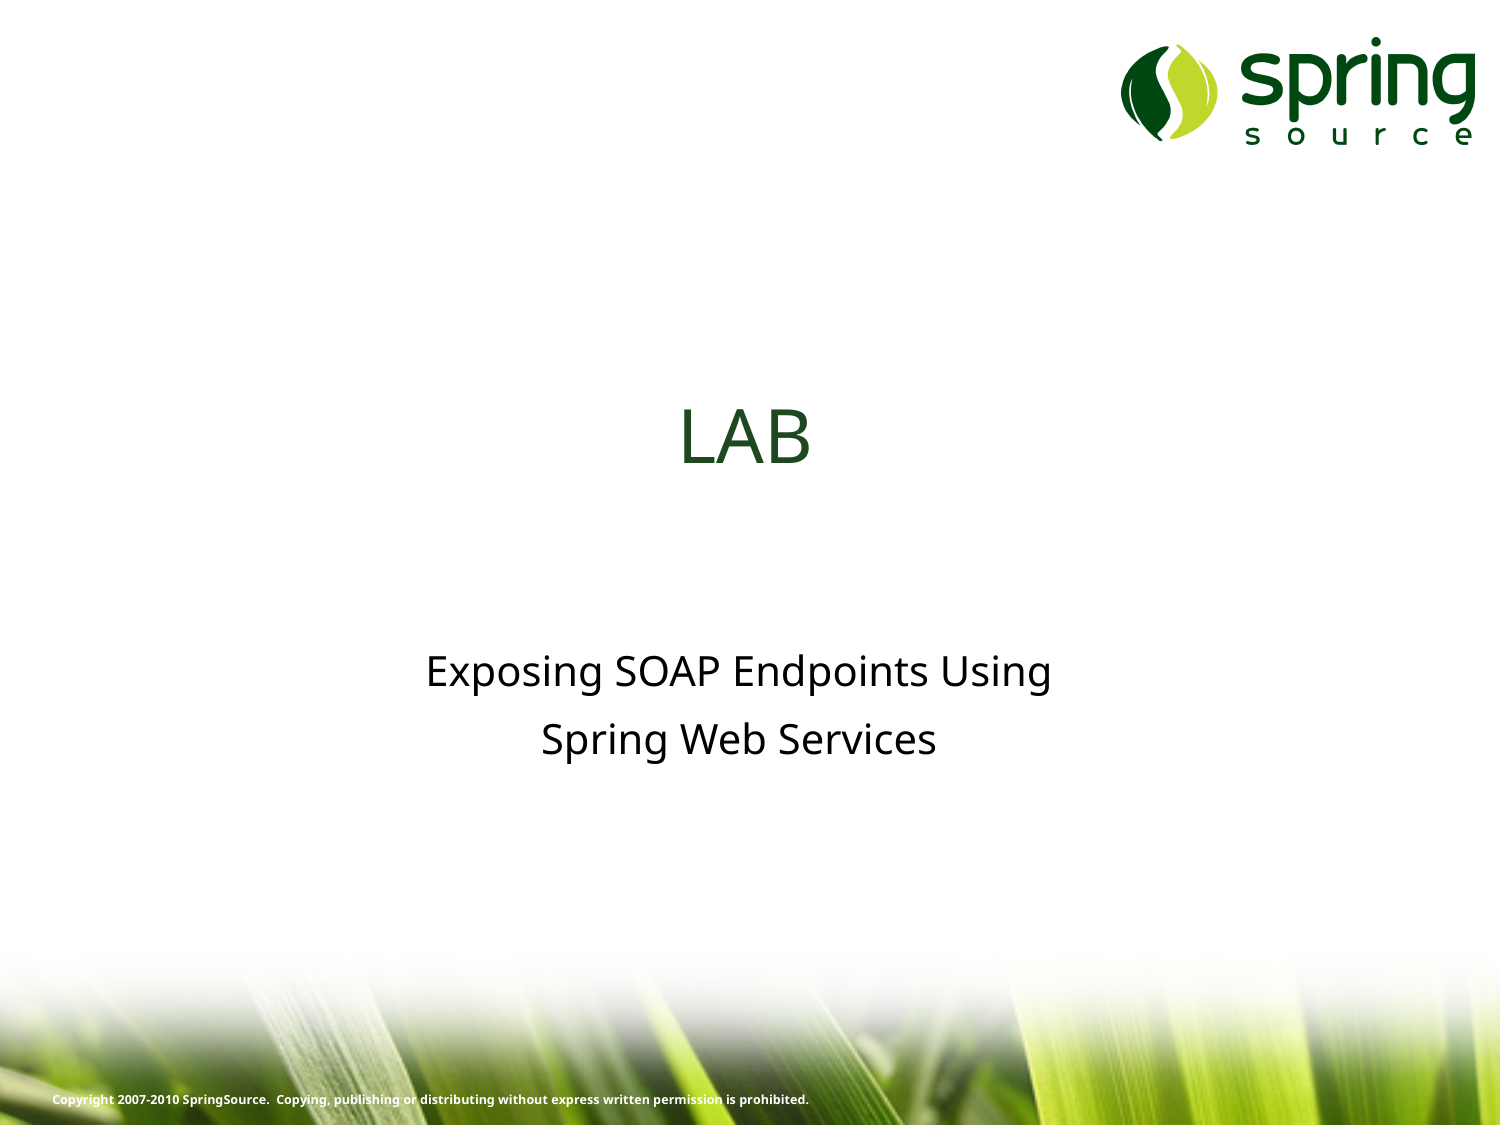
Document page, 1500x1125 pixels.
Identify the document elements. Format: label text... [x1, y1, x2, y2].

subtitle Exposing SOAP Endpoints Using Spring Web Services [214, 499, 1265, 788]
picture [0, 944, 1500, 1125]
picture [1121, 37, 1475, 145]
title LAB [107, 340, 1383, 529]
